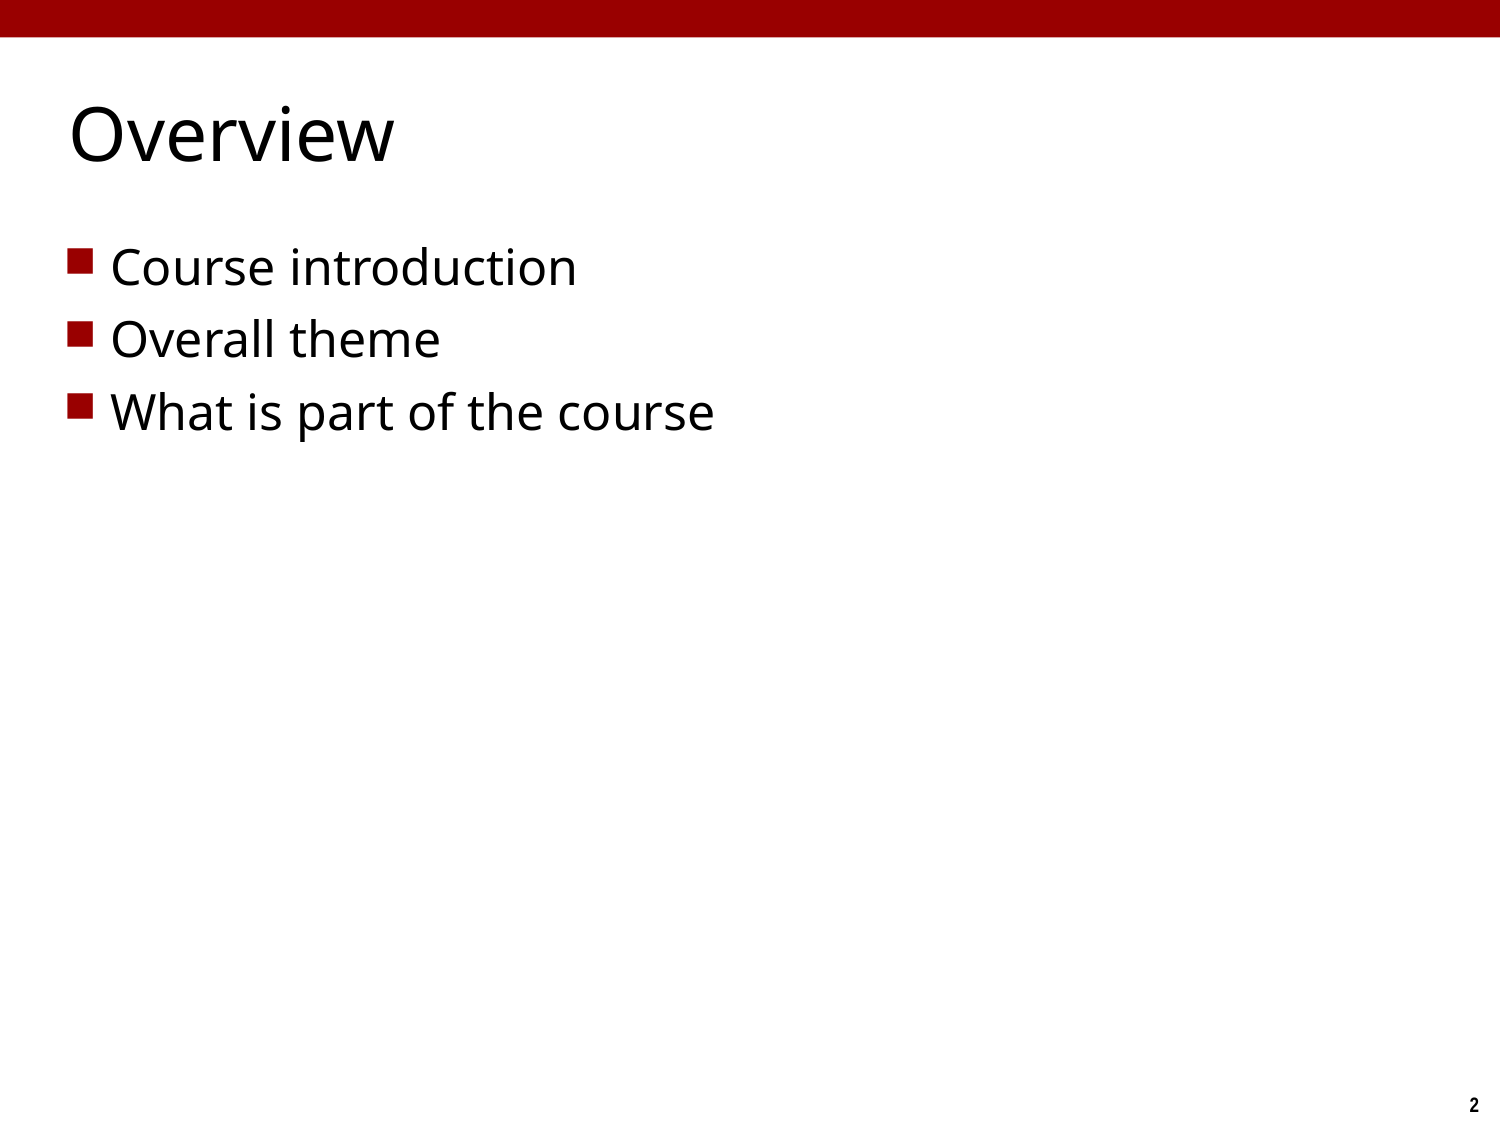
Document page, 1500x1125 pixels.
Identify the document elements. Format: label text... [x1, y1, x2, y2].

list Course introduction Overall theme What is part of the course [62, 229, 1438, 1121]
title Overview [62, 41, 1438, 221]
